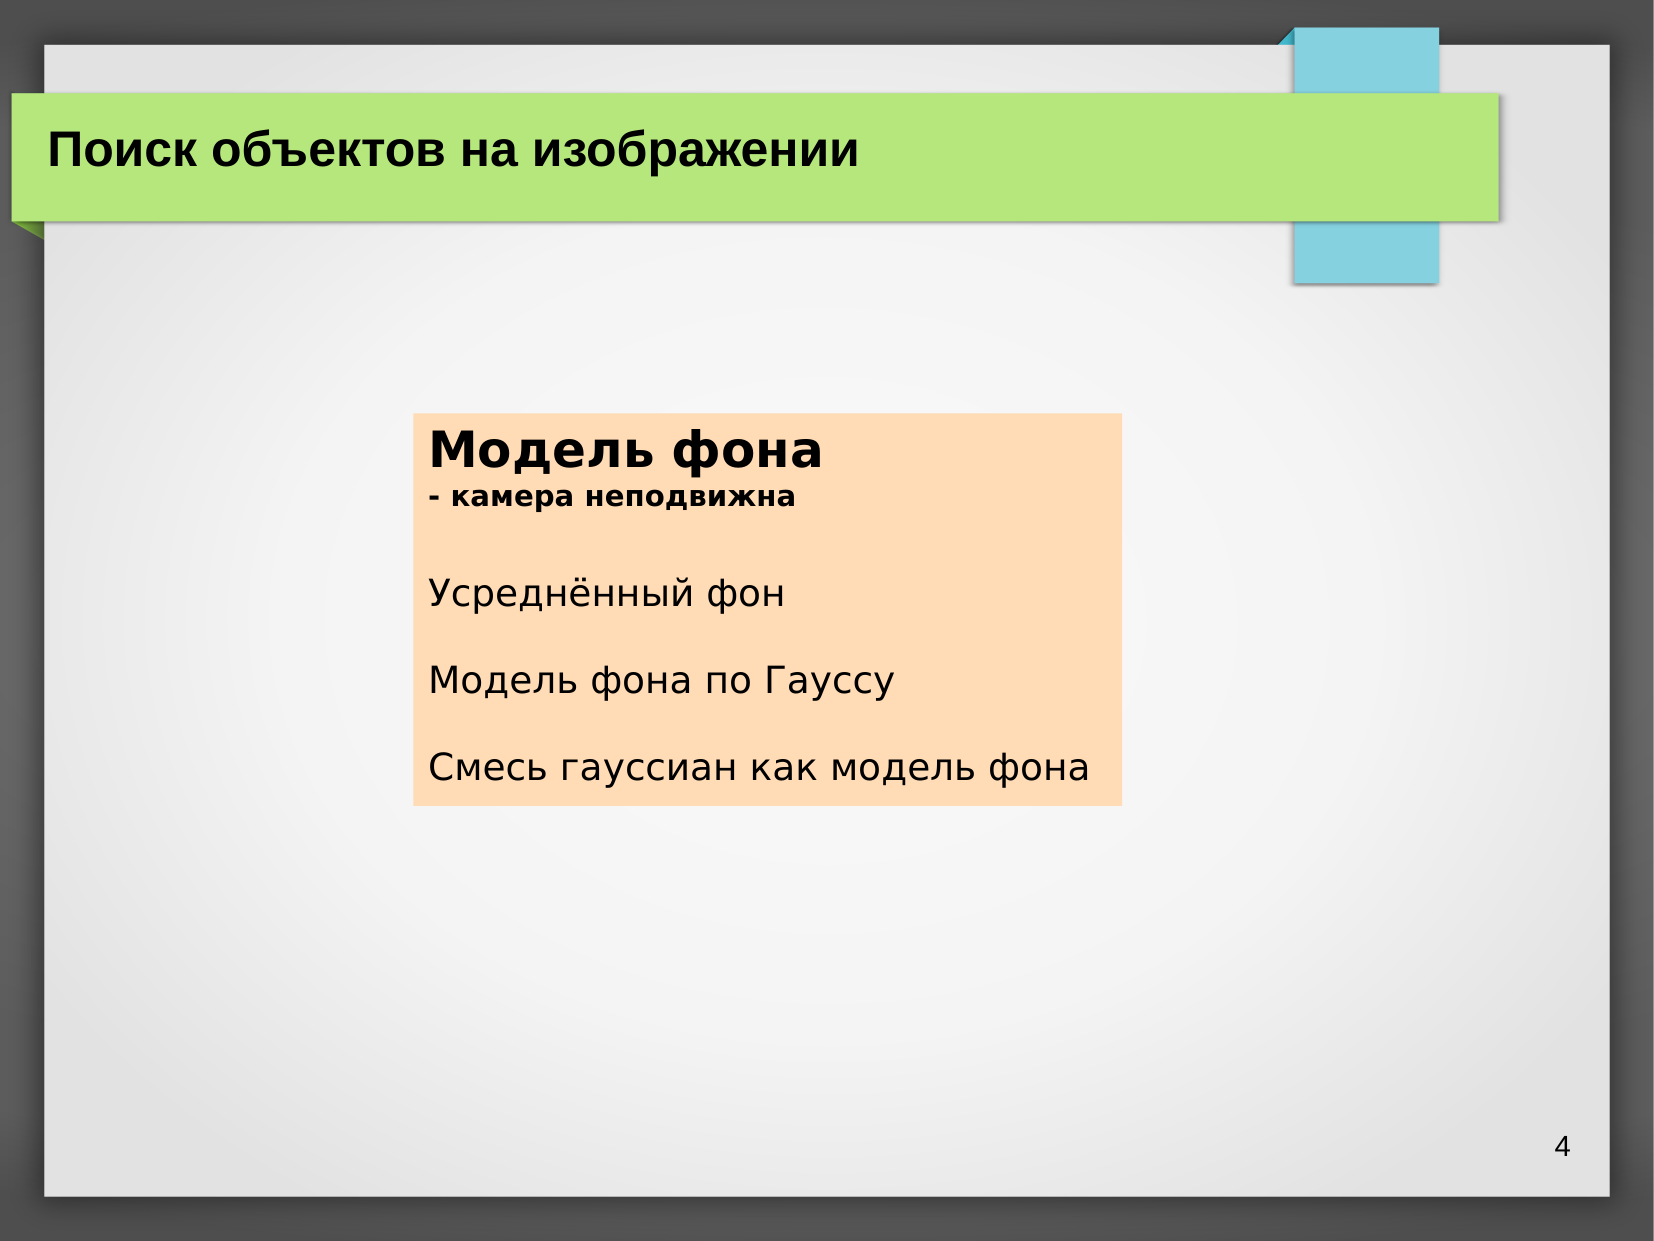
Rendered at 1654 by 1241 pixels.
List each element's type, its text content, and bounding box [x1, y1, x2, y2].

picture [0, 0, 1654, 1241]
title Поиск объектов на изображении [47, 120, 1004, 177]
text_box Модель фона - камера неподвижна Усреднённый фон Модель фона по Гауссу Смесь гауссиан как модель фона [413, 413, 1123, 806]
